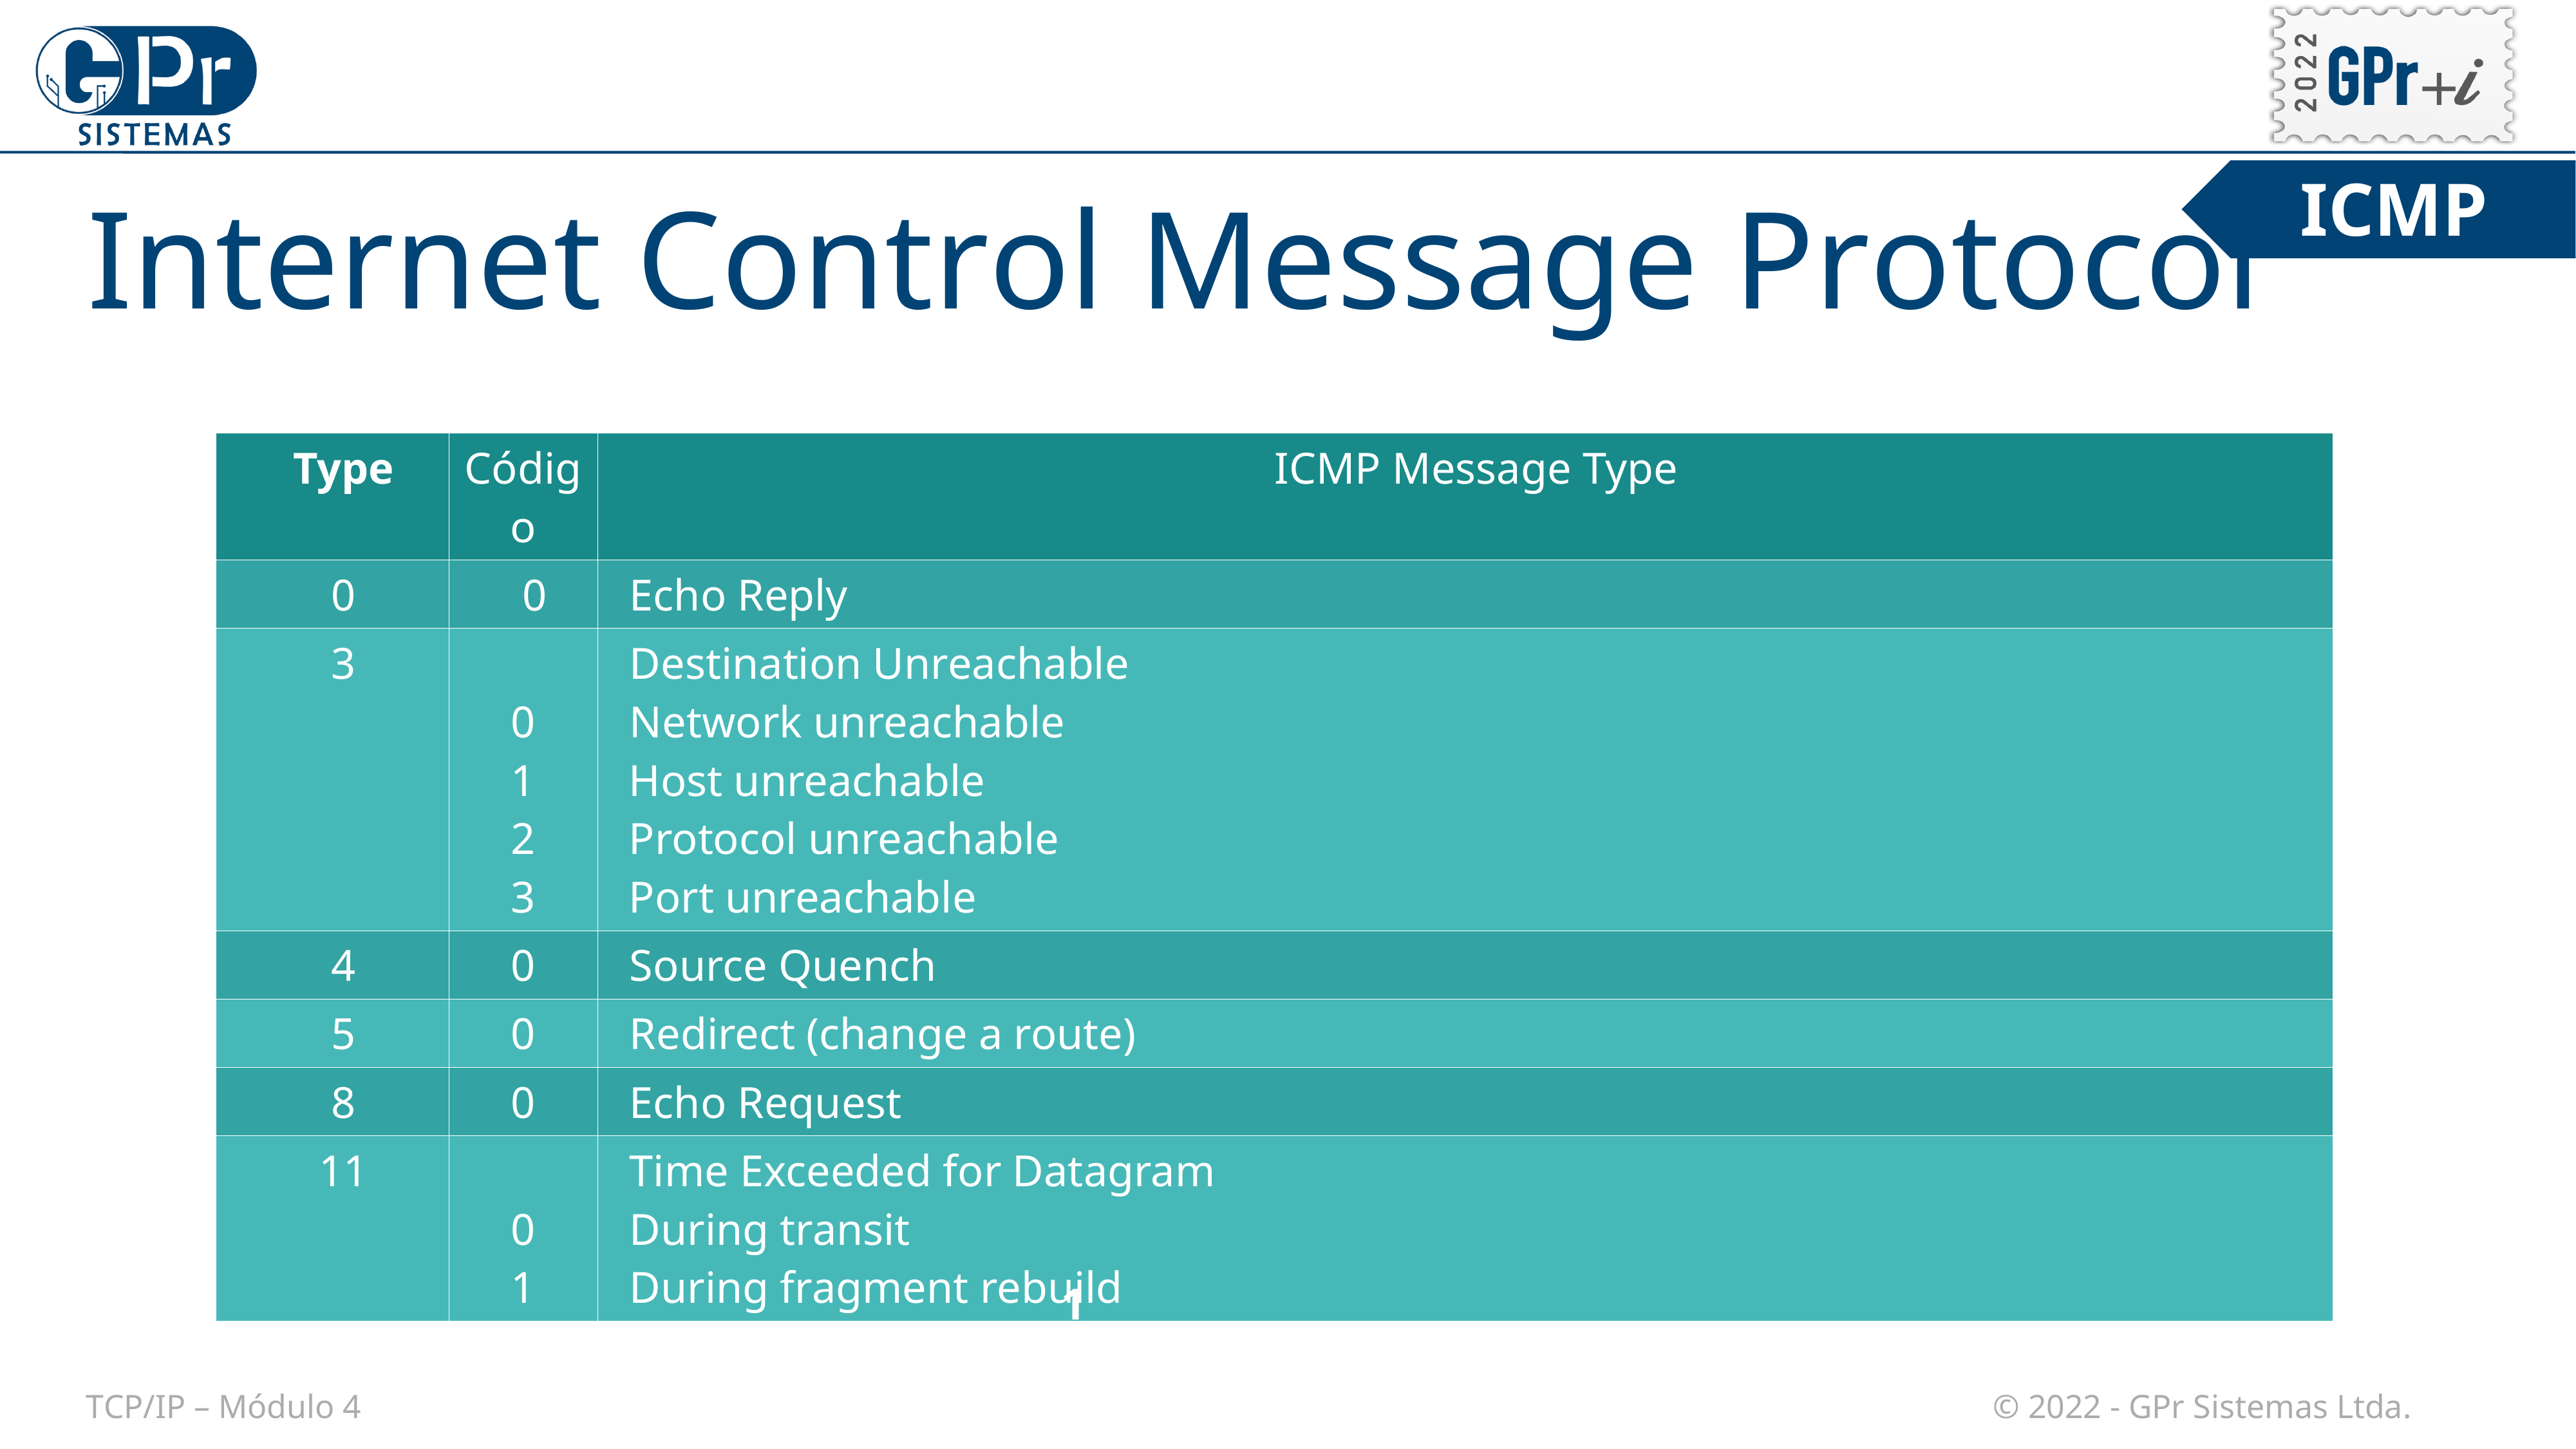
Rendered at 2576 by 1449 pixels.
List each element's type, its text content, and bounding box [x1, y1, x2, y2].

table_header ICMP Message Type [598, 433, 2333, 560]
table_cell 0 [449, 931, 597, 999]
table_cell 0 [449, 560, 597, 628]
table_cell 8 [216, 1068, 449, 1135]
table_cell 4 [216, 931, 449, 999]
table_cell 3 [216, 629, 449, 931]
table_header Código [449, 433, 597, 560]
table_cell Echo Reply [598, 560, 2333, 628]
text_box ICMP [2248, 157, 2541, 256]
table_cell 0 [216, 560, 449, 628]
table_cell Destination Unreachable Network unreachable Host unreachable Protocol unreachable Port unreachable [598, 629, 2333, 931]
table_cell Echo Request [598, 1068, 2333, 1135]
table_cell 0 [449, 999, 597, 1067]
table_cell 0 1 2 3 [449, 629, 597, 931]
picture [2268, 4, 2519, 145]
table_cell 11 [216, 1136, 449, 1321]
table_cell 0 1 [449, 1136, 597, 1321]
text_box 1 [1052, 1269, 1092, 1329]
table_cell 5 [216, 999, 449, 1067]
table_cell Time Exceeded for Datagram During transit During fragment rebuild [598, 1136, 2333, 1321]
table_cell 0 [449, 1068, 597, 1135]
text_box [2182, 160, 2576, 258]
table_header Type [216, 433, 449, 560]
picture [34, 26, 257, 147]
list Internet Control Message Protocol [81, 169, 2496, 343]
table_cell Redirect (change a route) [598, 999, 2333, 1067]
table_cell Source Quench [598, 931, 2333, 999]
